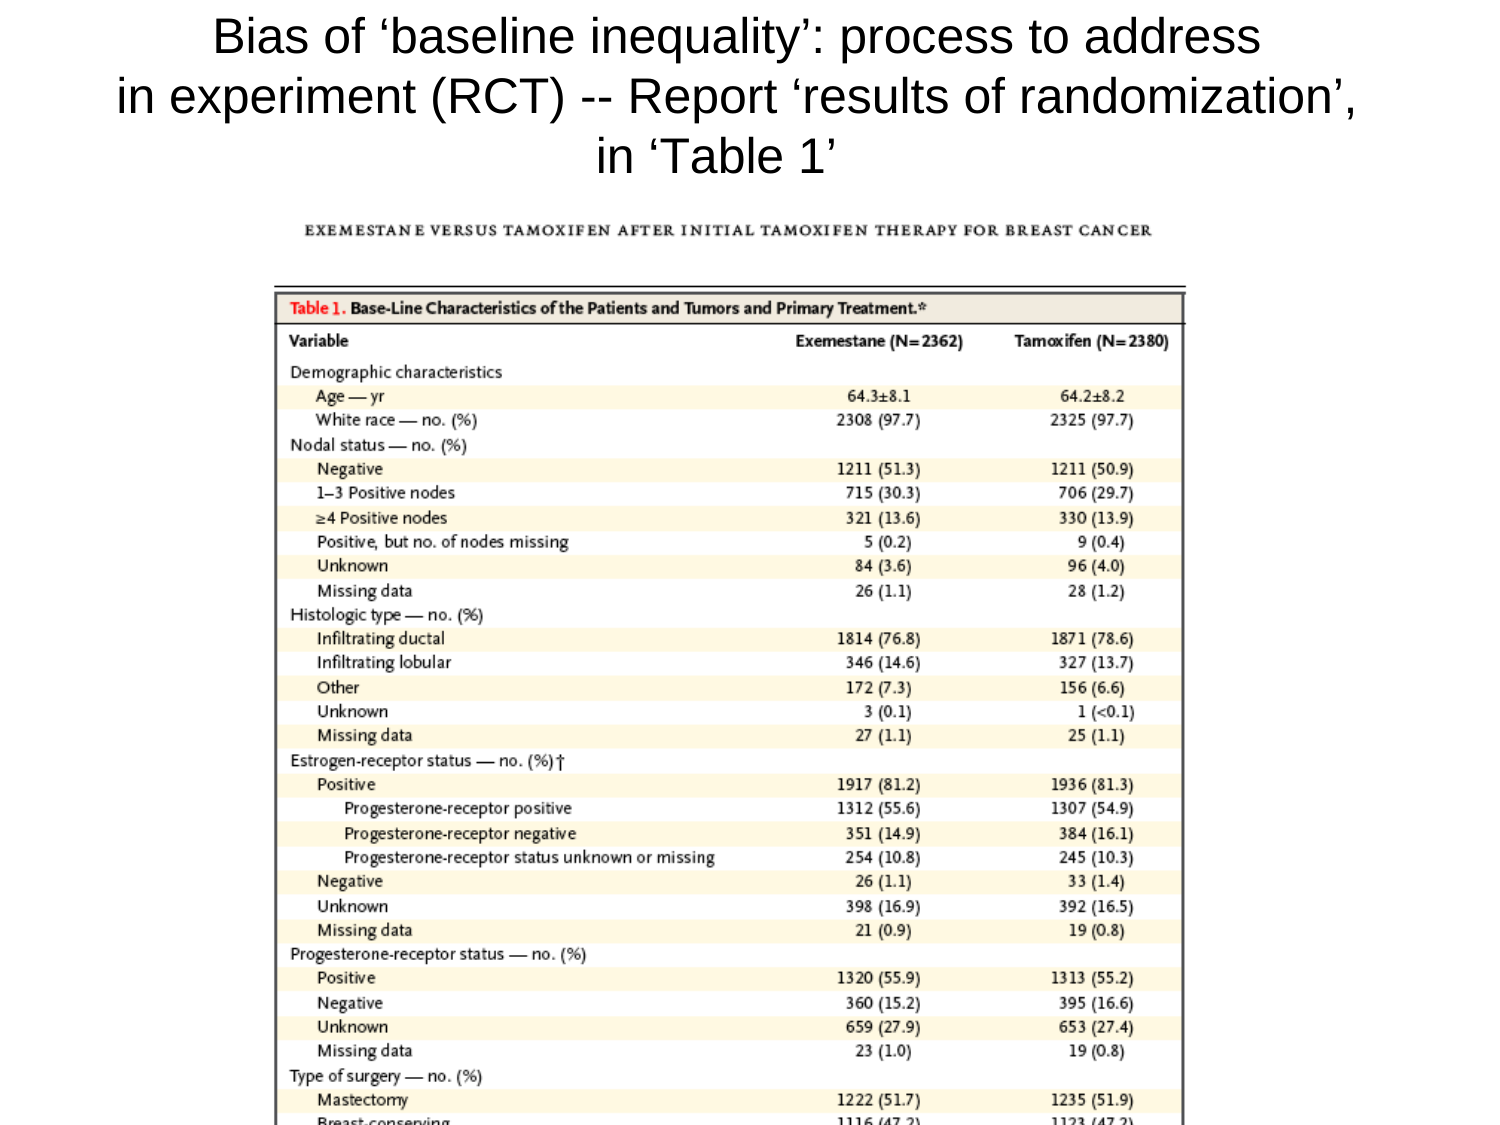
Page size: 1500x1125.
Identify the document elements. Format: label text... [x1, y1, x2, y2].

text_box [270, 222, 1204, 1125]
title Bias of ‘baseline inequality’: process to address in experiment (RCT) -- Report ‘results of randomization’, in ‘Table 1’ [99, 0, 1375, 192]
